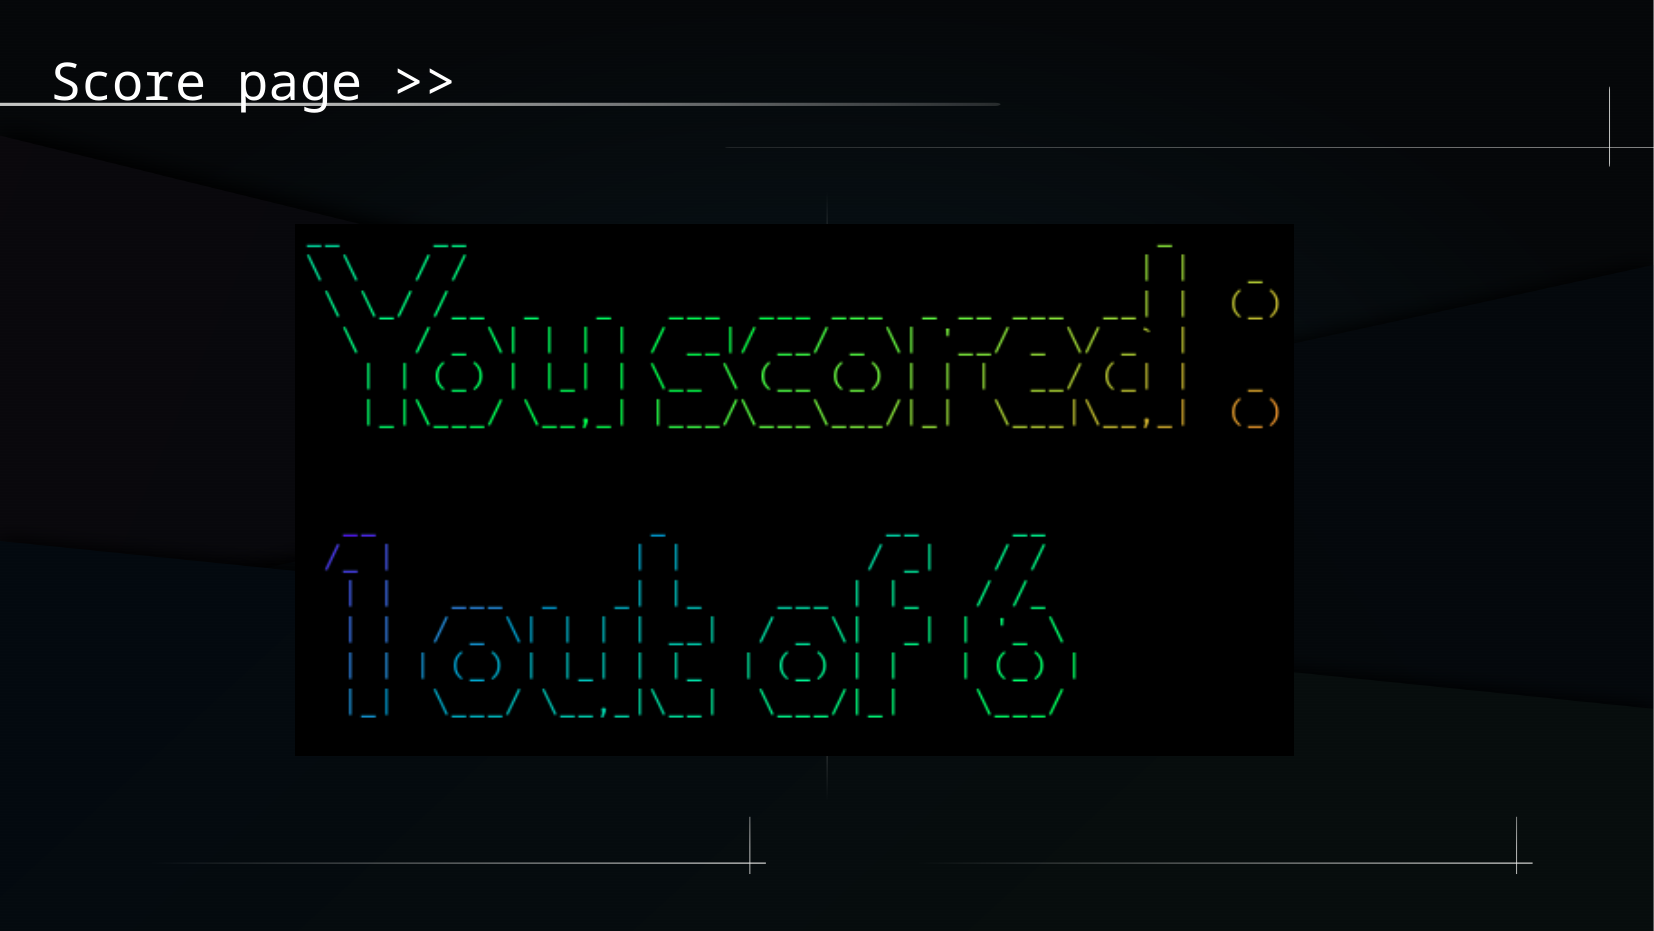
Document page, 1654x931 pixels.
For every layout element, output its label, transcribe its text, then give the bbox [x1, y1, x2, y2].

text_box Score page >> [35, 37, 827, 119]
picture [0, 0, 1654, 931]
